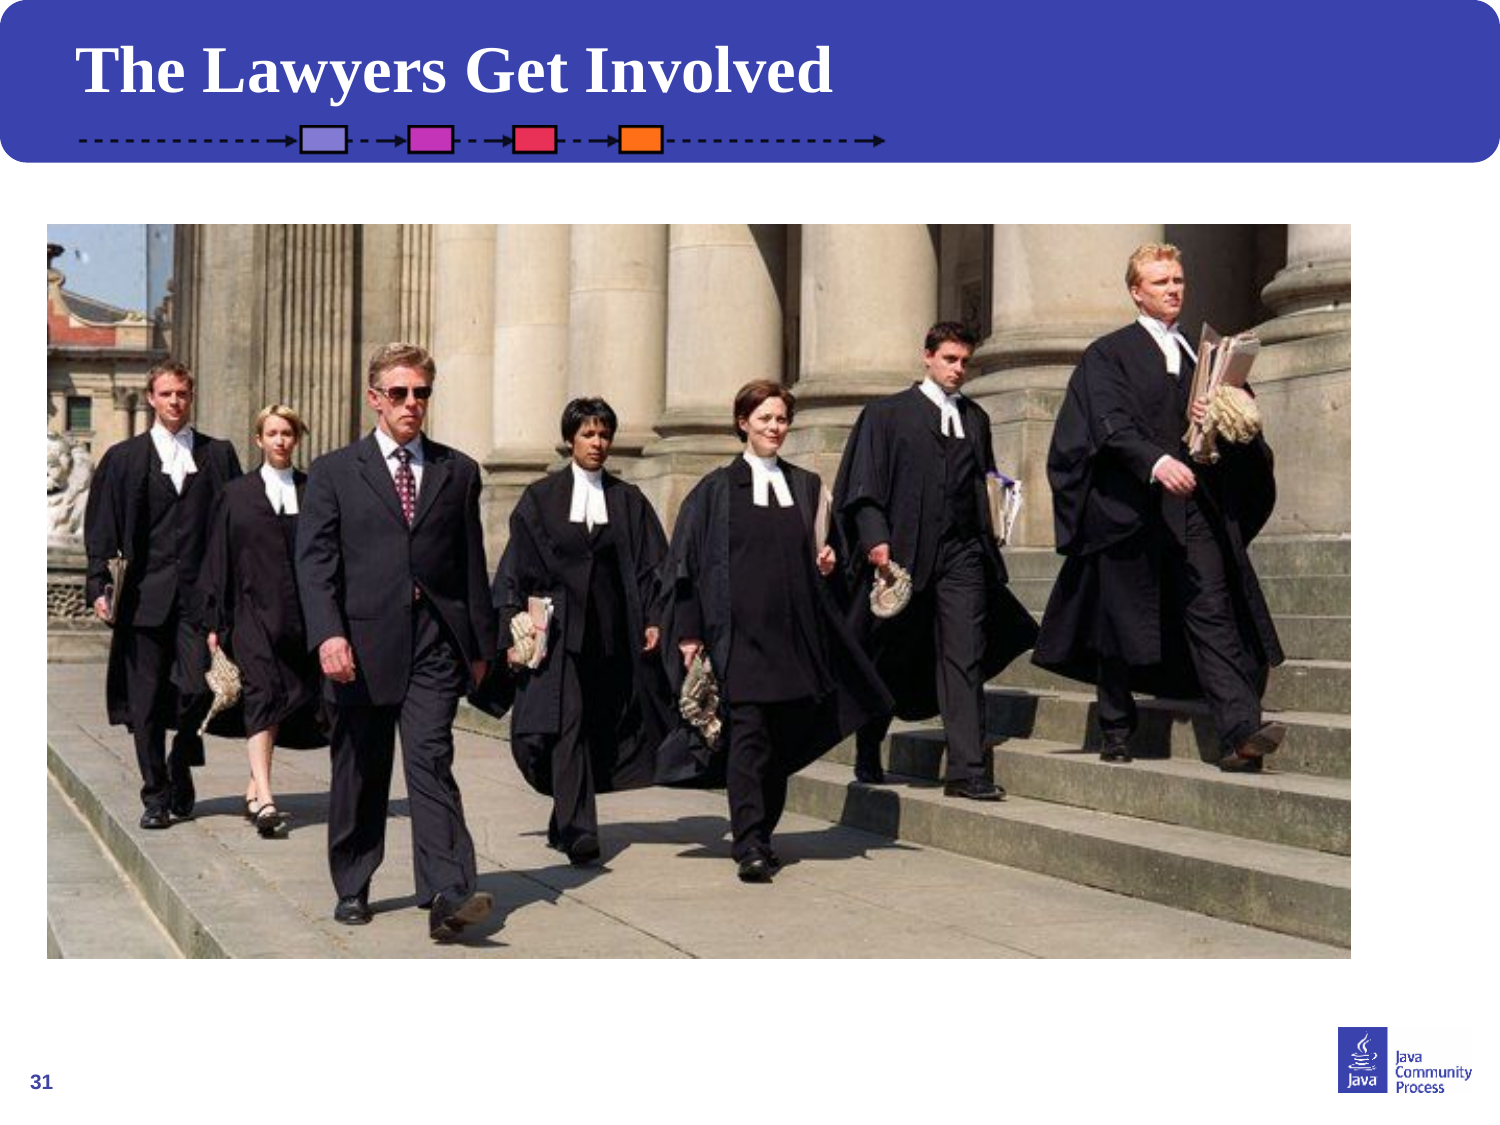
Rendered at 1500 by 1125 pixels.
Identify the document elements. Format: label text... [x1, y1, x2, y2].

picture [70, 125, 897, 156]
picture [47, 224, 1351, 959]
picture [1337, 1026, 1472, 1093]
title The Lawyers Get Involved [75, 0, 1348, 143]
